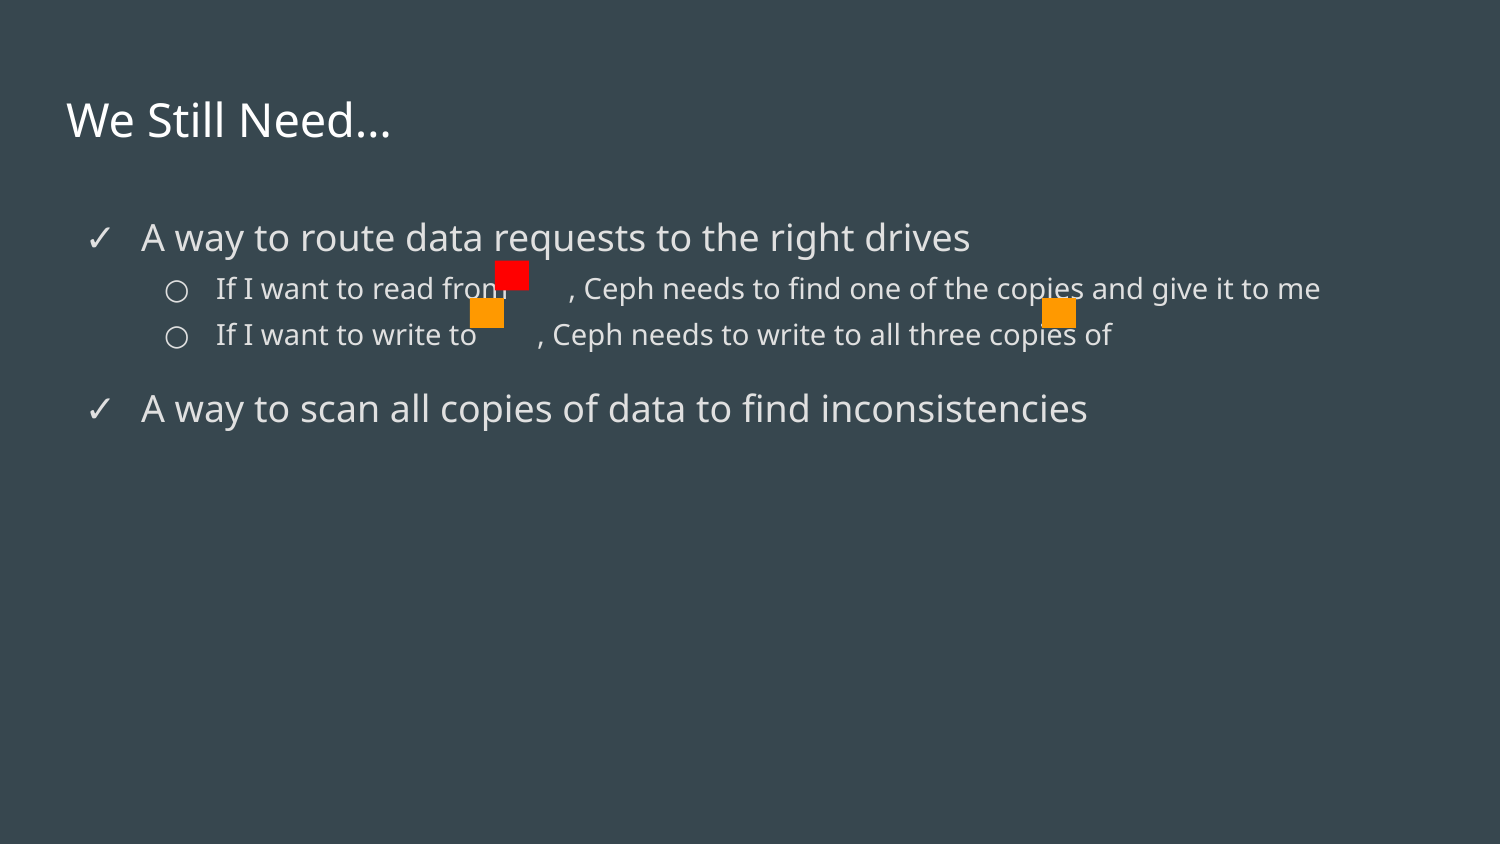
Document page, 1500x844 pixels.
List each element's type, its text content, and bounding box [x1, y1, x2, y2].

list A way to route data requests to the right drives If I want to read from , Ceph needs to find one of the copies and give it to me If I want to write to , Ceph needs to write to all three copies of A way to scan all copies of data to find inconsistencies [51, 189, 1449, 750]
text_box [494, 260, 529, 291]
text_box [1042, 298, 1076, 328]
text_box [469, 298, 504, 328]
title We Still Need… [51, 72, 1449, 167]
